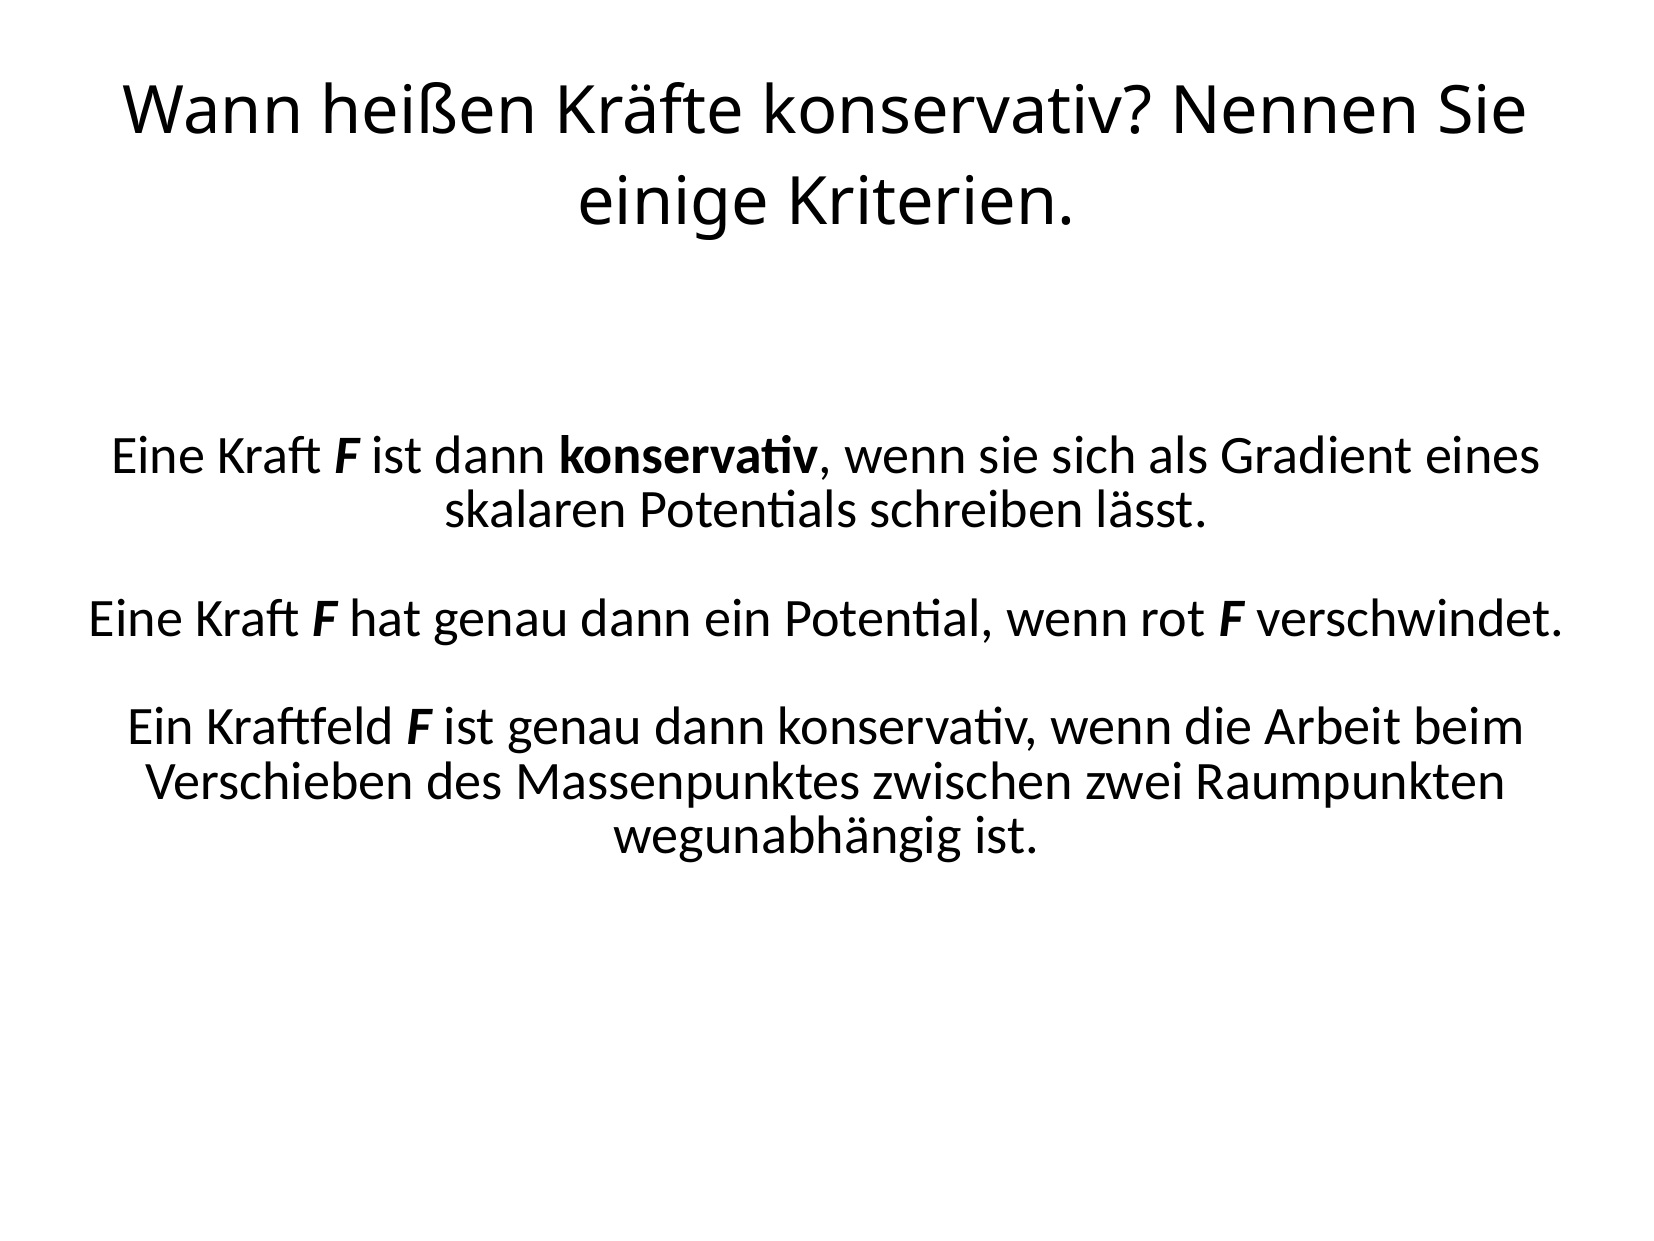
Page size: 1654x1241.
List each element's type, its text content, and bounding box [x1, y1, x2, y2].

subtitle Eine Kraft F ist dann konservativ, wenn sie sich als Gradient eines skalaren Potentials schreiben lässt. Eine Kraft F hat genau dann ein Potential, wenn rot F verschwindet. Ein Kraftfeld F ist genau dann konservativ, wenn die Arbeit beim Verschieben des Massenpunktes zwischen zwei Raumpunkten wegunabhängig ist. [82, 290, 1571, 1010]
title Wann heißen Kräfte konservativ? Nennen Sie einige Kriterien. [82, 49, 1571, 257]
